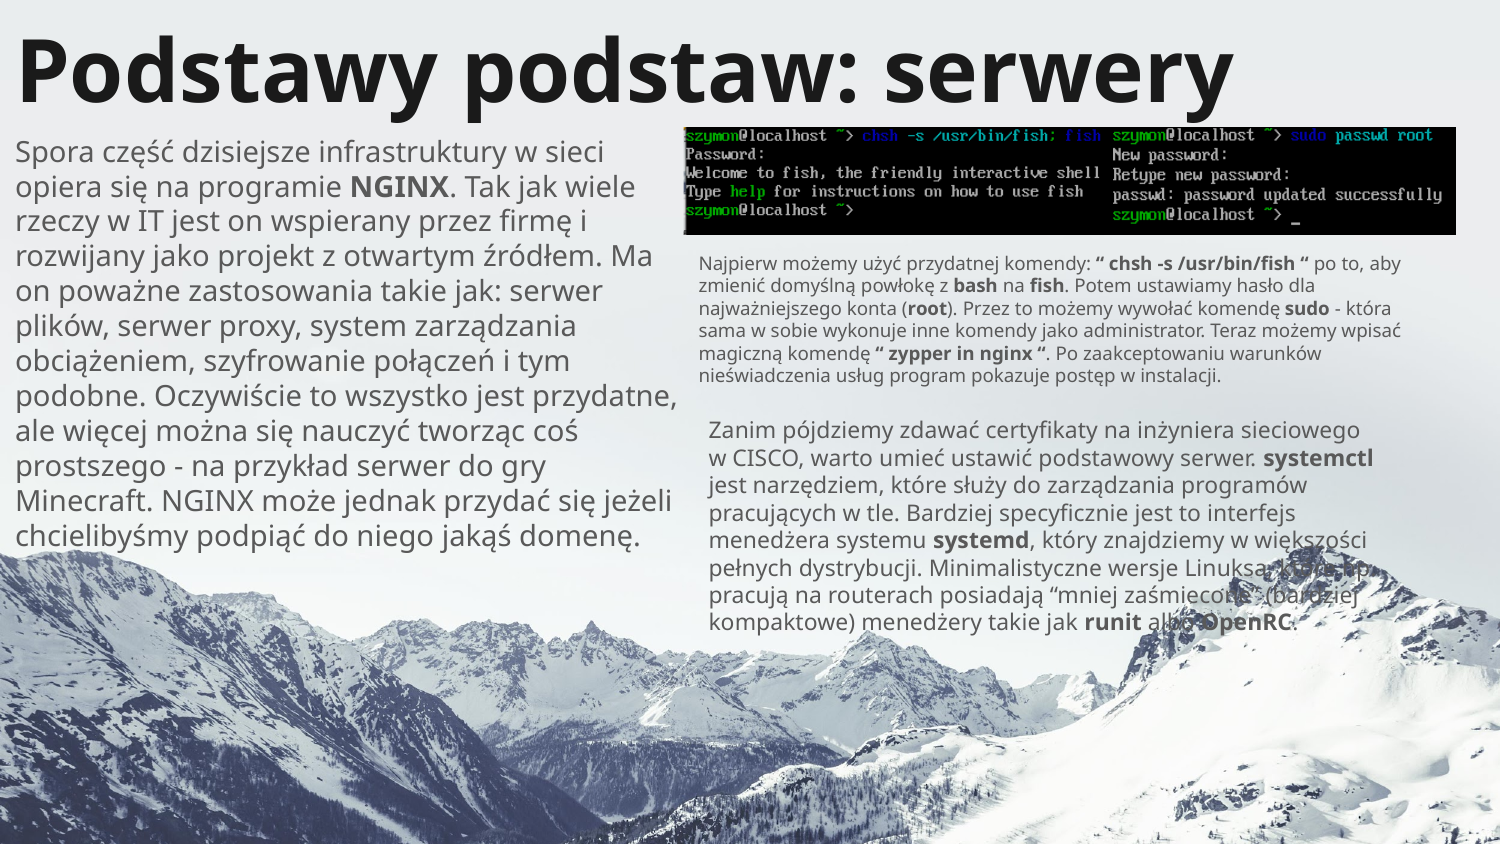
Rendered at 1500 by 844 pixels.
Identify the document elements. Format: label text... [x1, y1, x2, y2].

picture [0, 80, 1500, 791]
title Podstawy podstaw: serwery [0, 0, 1262, 127]
text_box Zanim pójdziemy zdawać certyfikaty na inżyniera sieciowego w CISCO, warto umieć ustawić podstawowy serwer. systemctl jest narzędziem, które służy do zarządzania programów pracujących w tle. Bardziej specyficznie jest to interfejs menedżera systemu systemd, który znajdziemy w większości pełnych dystrybucji. Minimalistyczne wersje Linuksa, które np. pracują na routerach posiadają “mniej zaśmiecone” (bardziej kompaktowe) menedżery takie jak runit albo OpenRC. [693, 400, 1399, 651]
text_box Najpierw możemy użyć przydatnej komendy: “ chsh -s /usr/bin/fish “ po to, aby zmienić domyślną powłokę z bash na fish. Potem ustawiamy hasło dla najważniejszego konta (root). Przez to możemy wywołać komendę sudo - która sama w sobie wykonuje inne komendy jako administrator. Teraz możemy wpisać magiczną komendę “ zypper in nginx “. Po zaakceptowaniu warunków nieświadczenia usług program pokazuje postęp w instalacji. [683, 236, 1450, 424]
text_box Spora część dzisiejsze infrastruktury w sieci opiera się na programie NGINX. Tak jak wiele rzeczy w IT jest on wspierany przez firmę i rozwijany jako projekt z otwartym źródłem. Ma on poważne zastosowania takie jak: serwer plików, serwer proxy, system zarządzania obciążeniem, szyfrowanie połączeń i tym podobne. Oczywiście to wszystko jest przydatne, ale więcej można się nauczyć tworząc coś prostszego - na przykład serwer do gry Minecraft. NGINX może jednak przydać się jeżeli chcielibyśmy podpiąć do niego jakąś domenę. [0, 117, 706, 568]
